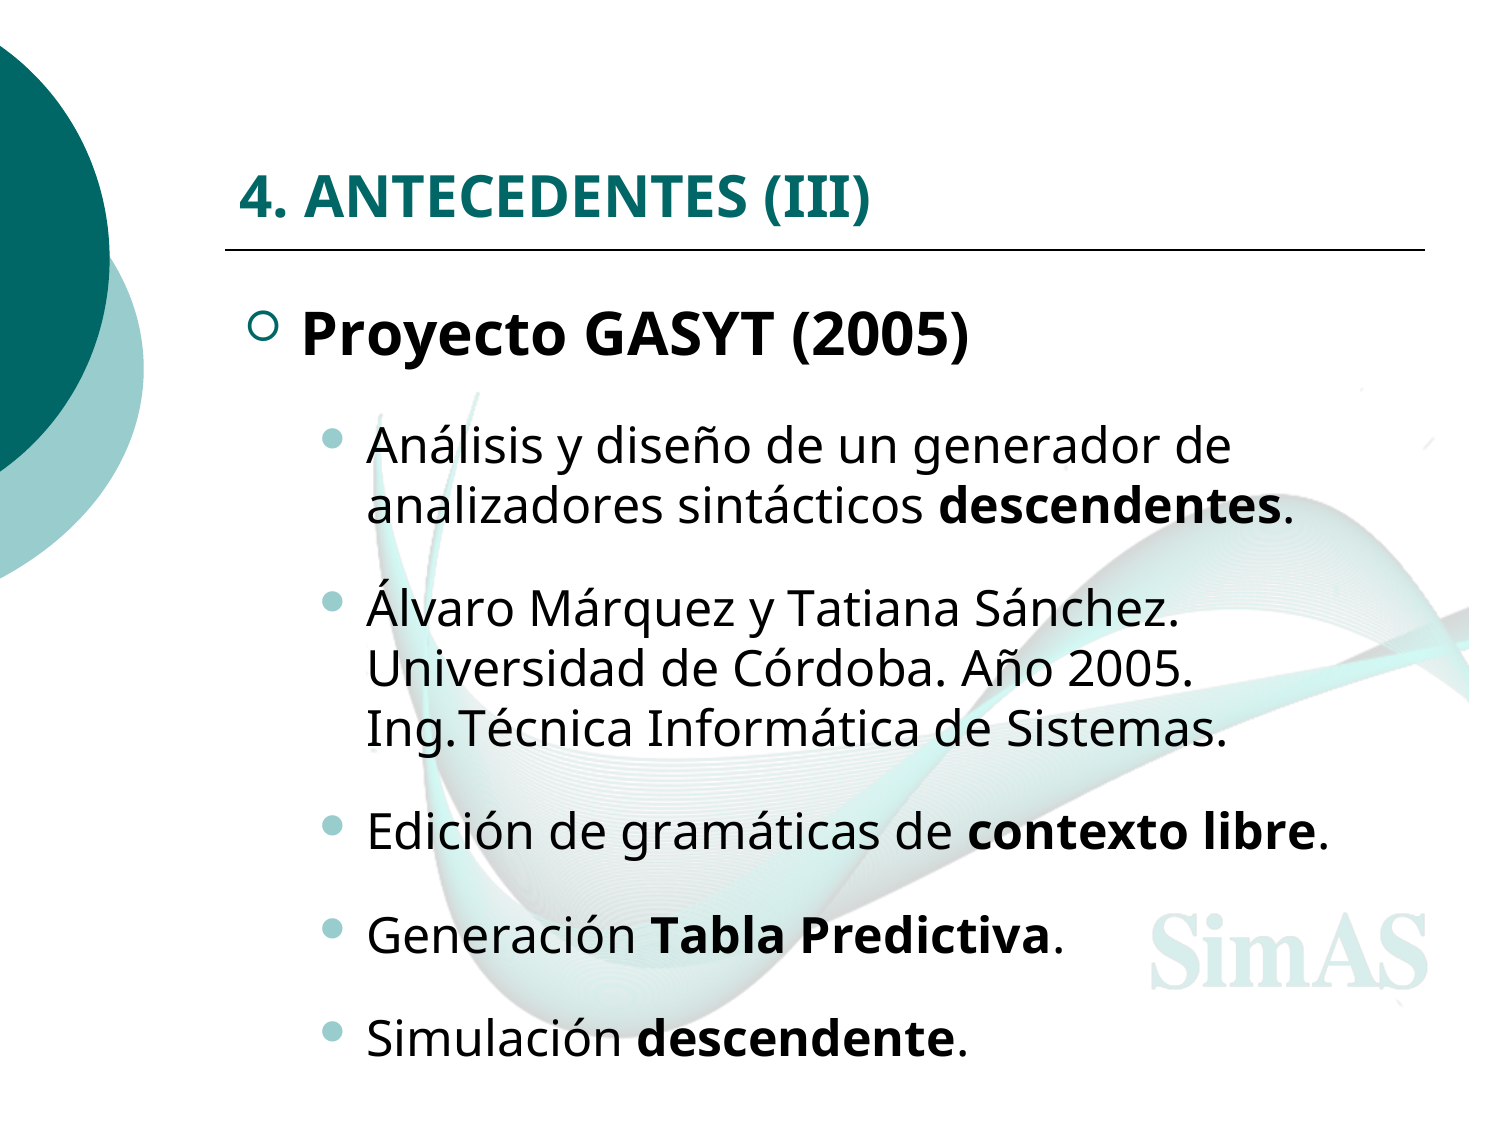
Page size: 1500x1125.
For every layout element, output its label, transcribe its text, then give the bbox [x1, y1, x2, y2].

list Proyecto GASYT (2005) Análisis y diseño de un generador de analizadores sintácticos descendentes. Álvaro Márquez y Tatiana Sánchez. Universidad de Córdoba. Año 2005. Ing.Técnica Informática de Sistemas. Edición de gramáticas de contexto libre. Generación Tabla Predictiva. Simulación descendente. [229, 287, 1446, 1075]
title 4. ANTECEDENTES (III) [224, 49, 1425, 237]
